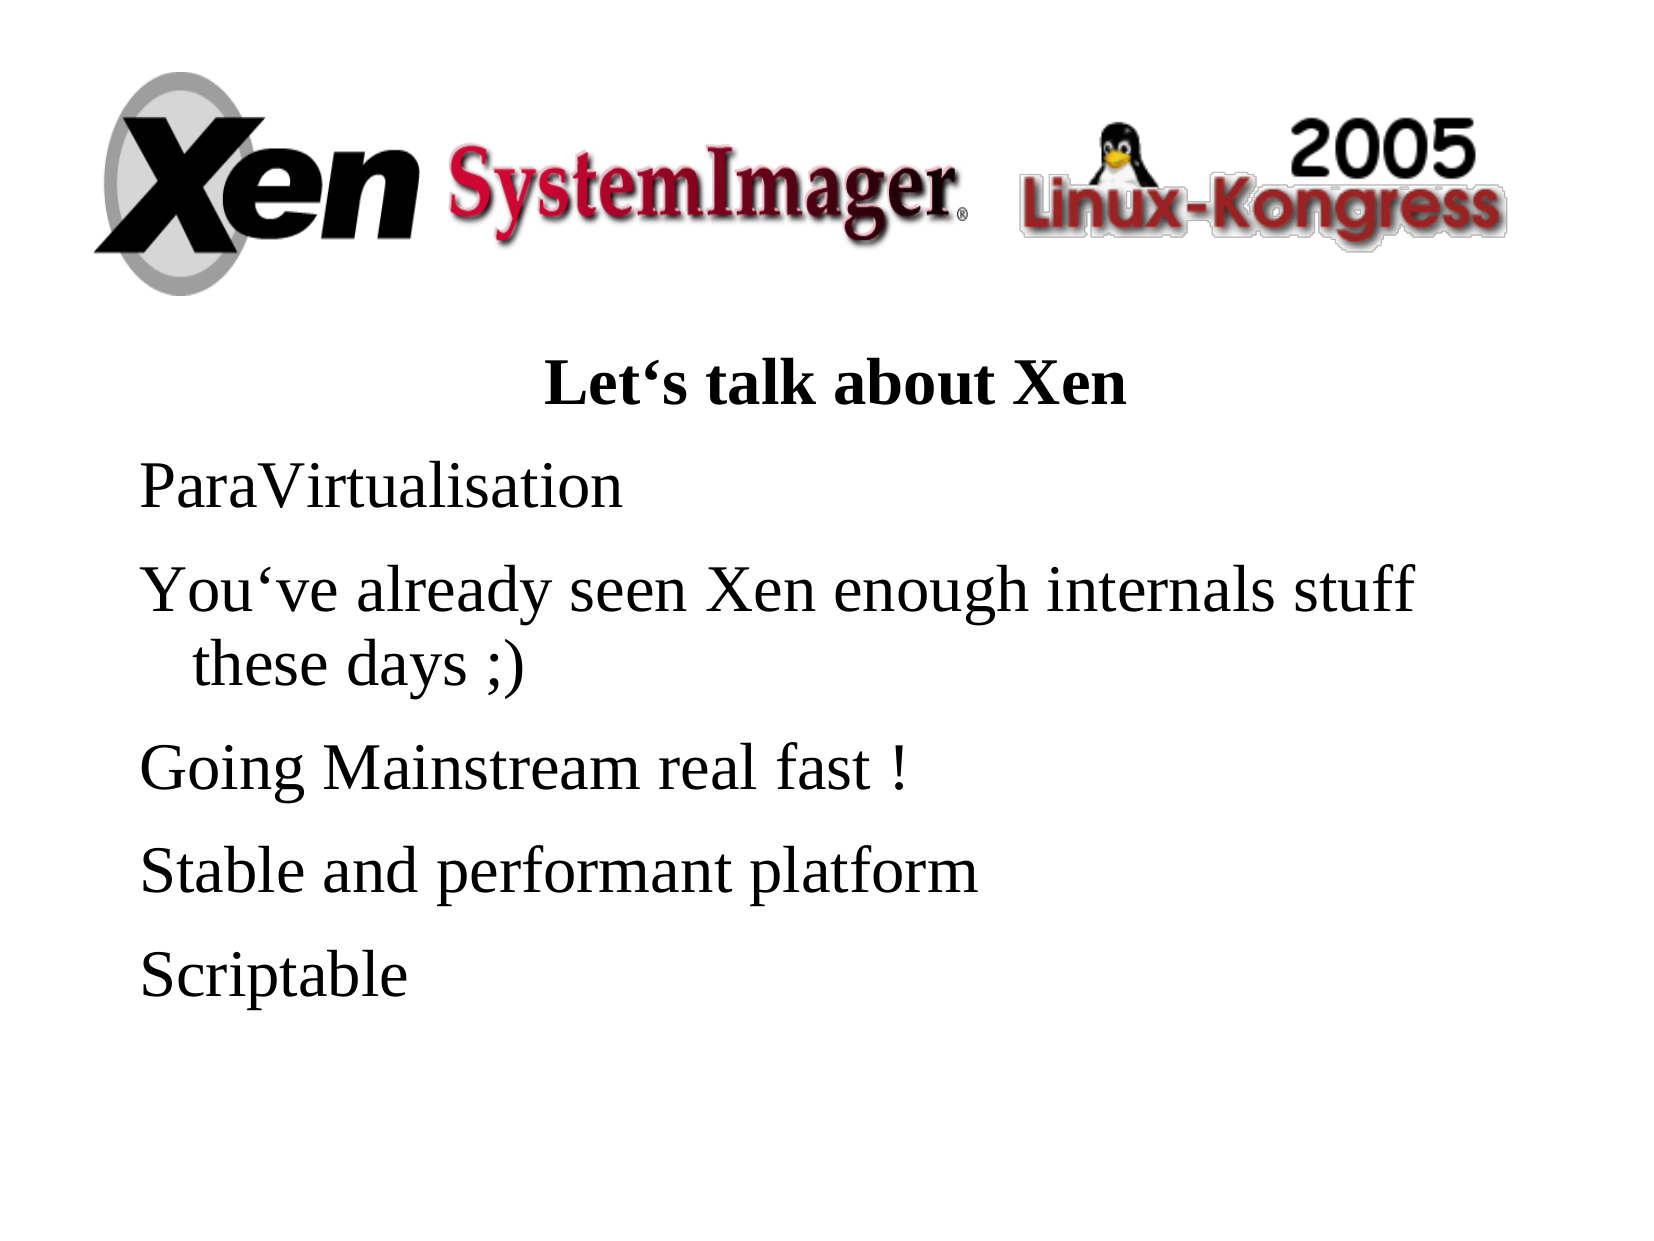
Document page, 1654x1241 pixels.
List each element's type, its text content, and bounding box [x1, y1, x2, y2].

picture [1006, 106, 1524, 265]
list Let‘s talk about Xen ParaVirtualisation You‘ve already seen Xen enough internals stuff these days ;) Going Mainstream real fast ! Stable and performant platform Scriptable [121, 344, 1534, 1149]
picture [445, 132, 971, 254]
picture [93, 72, 420, 296]
